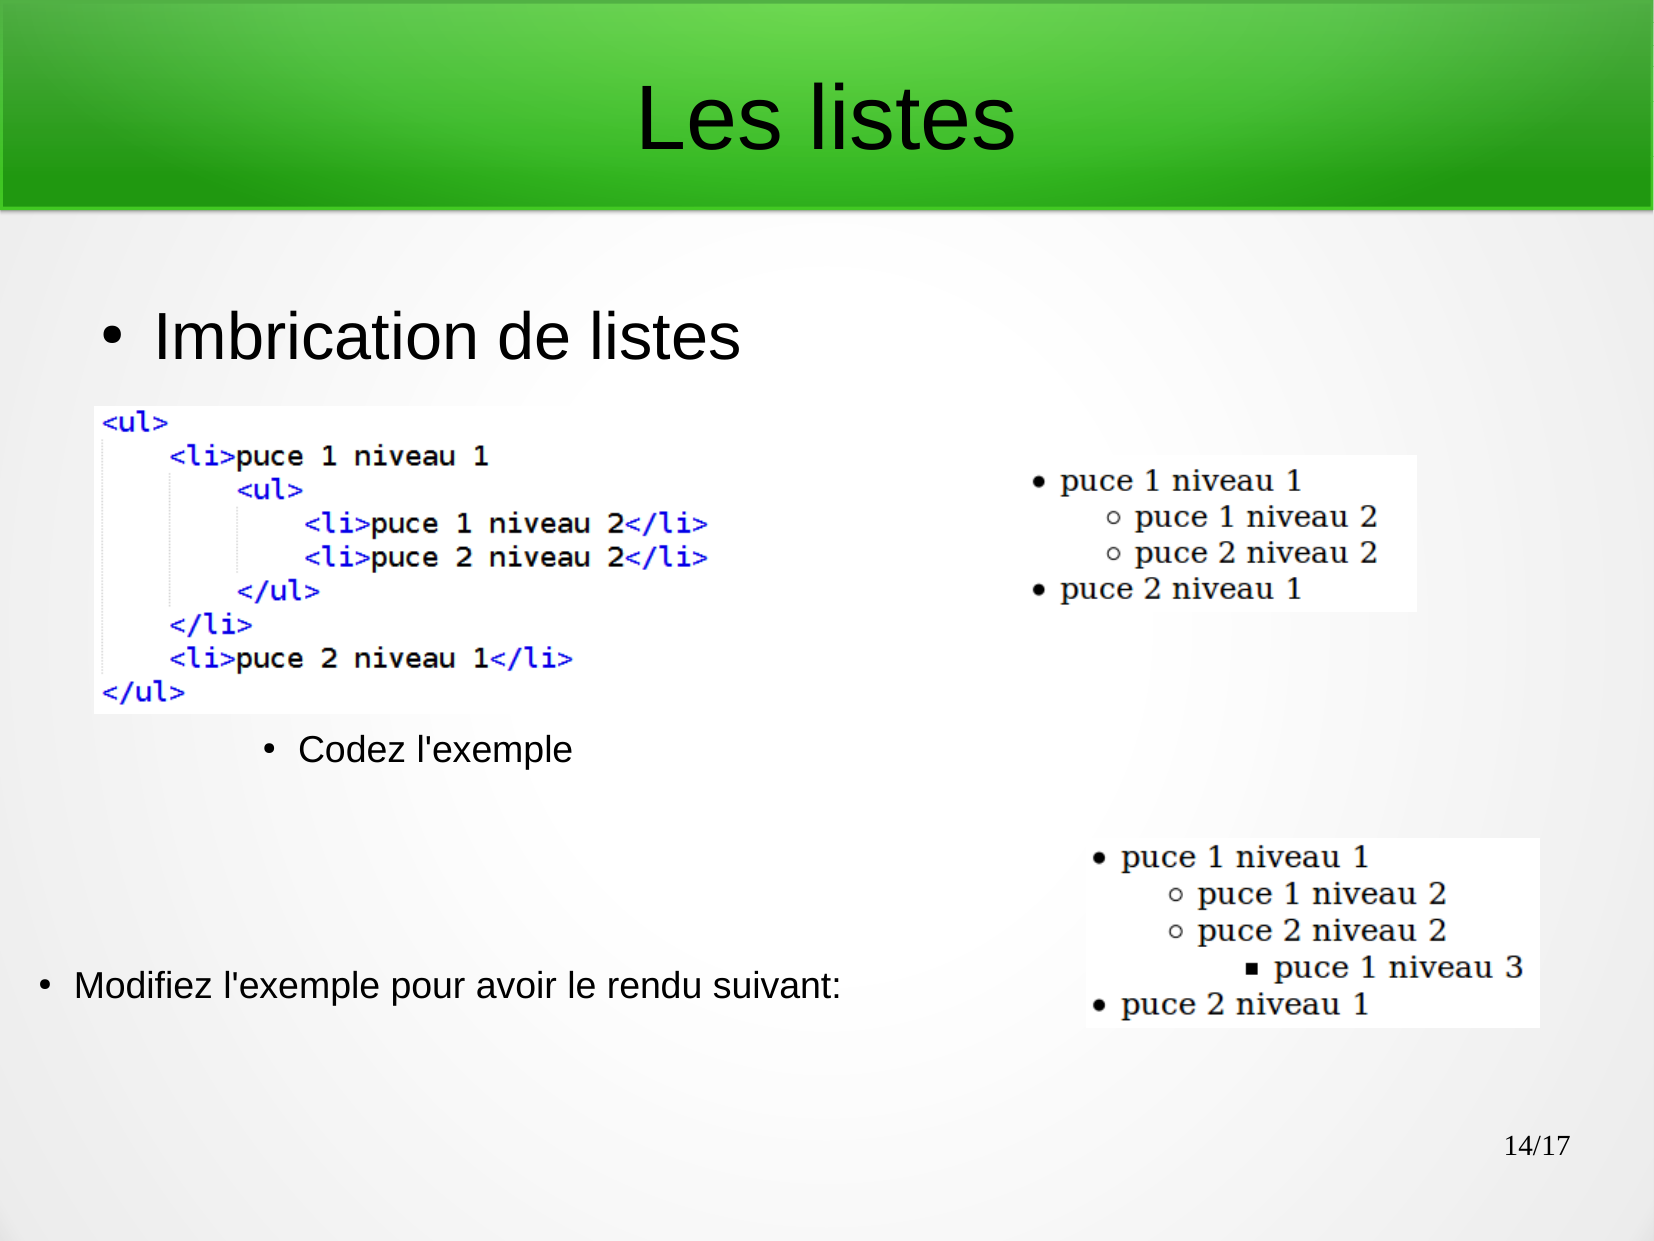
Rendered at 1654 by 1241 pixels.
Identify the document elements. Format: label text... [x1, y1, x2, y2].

text_box Codez l'exemple [248, 721, 1229, 863]
picture [1026, 455, 1417, 612]
picture [94, 406, 721, 714]
title Les listes [82, 47, 1571, 189]
list Imbrication de listes [82, 299, 1571, 1019]
picture [1086, 838, 1540, 1028]
text_box Modifiez l'exemple pour avoir le rendu suivant: [23, 957, 1004, 1099]
